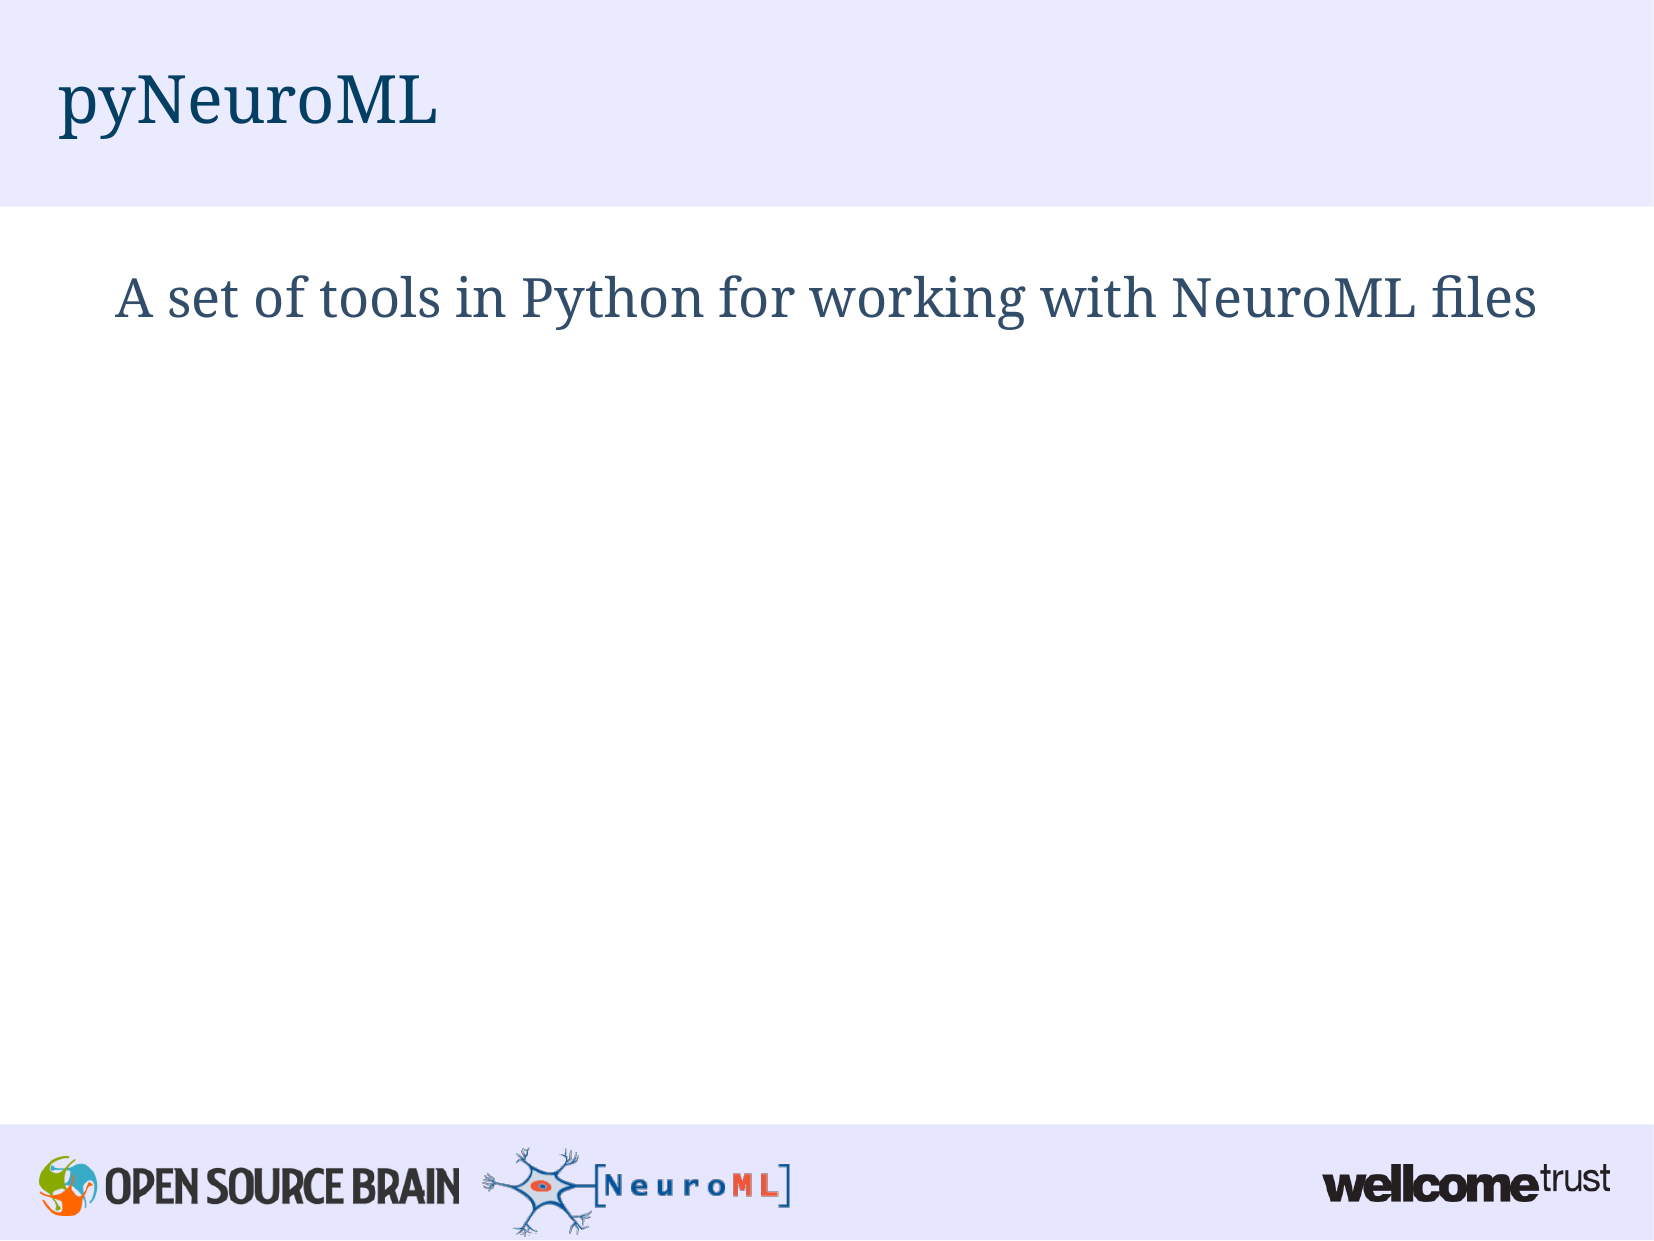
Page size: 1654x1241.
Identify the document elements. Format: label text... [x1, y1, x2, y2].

picture [482, 1147, 790, 1237]
title pyNeuroML [59, 29, 1591, 173]
picture [1322, 1164, 1610, 1202]
picture [39, 1156, 459, 1216]
list A set of tools in Python for working with NeuroML files [59, 265, 1591, 985]
